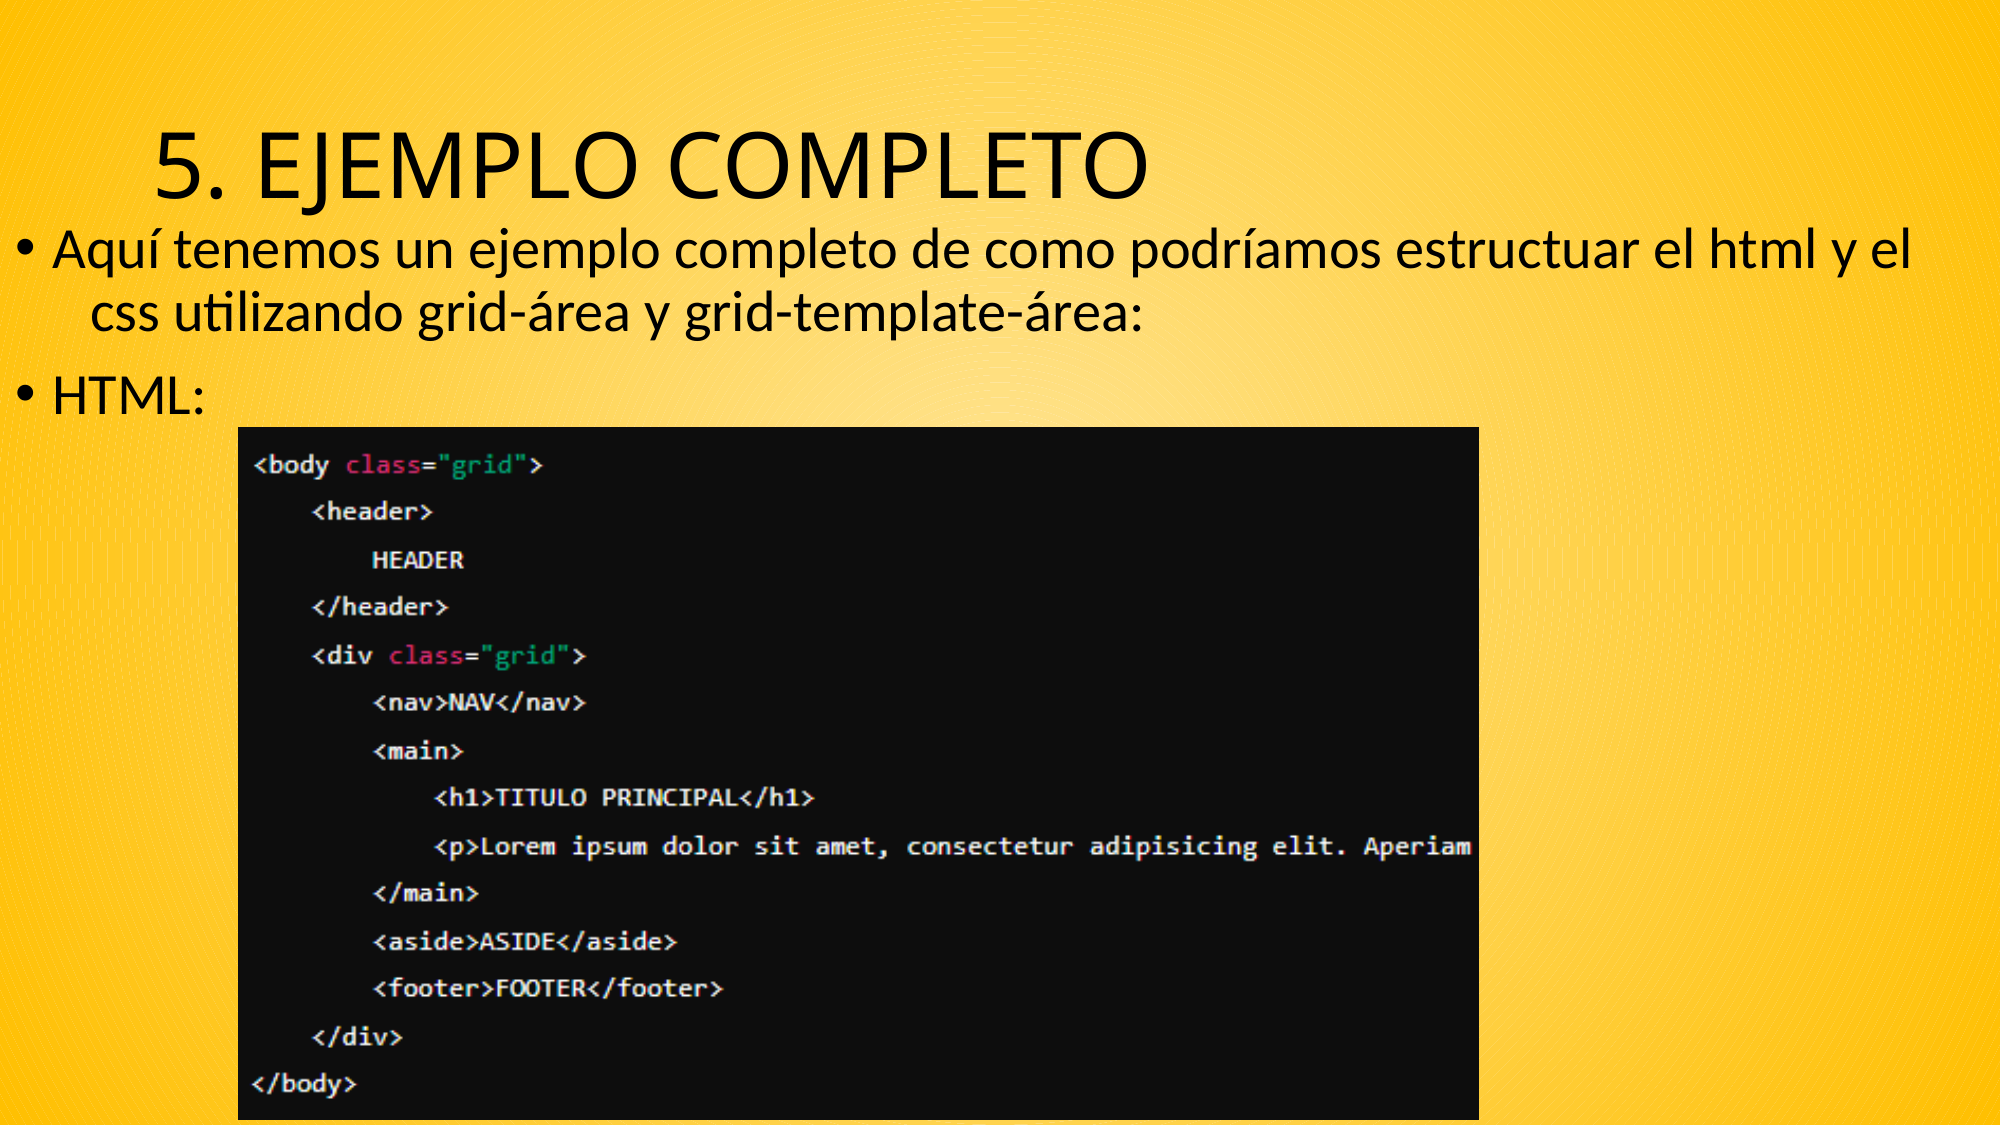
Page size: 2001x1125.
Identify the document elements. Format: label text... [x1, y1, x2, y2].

title 5. EJEMPLO COMPLETO [137, 59, 1863, 210]
list Aquí tenemos un ejemplo completo de como podríamos estructuar el html y el css utilizando grid-área y grid-template-área: HTML: [0, 210, 2000, 1125]
picture [238, 427, 1479, 1120]
